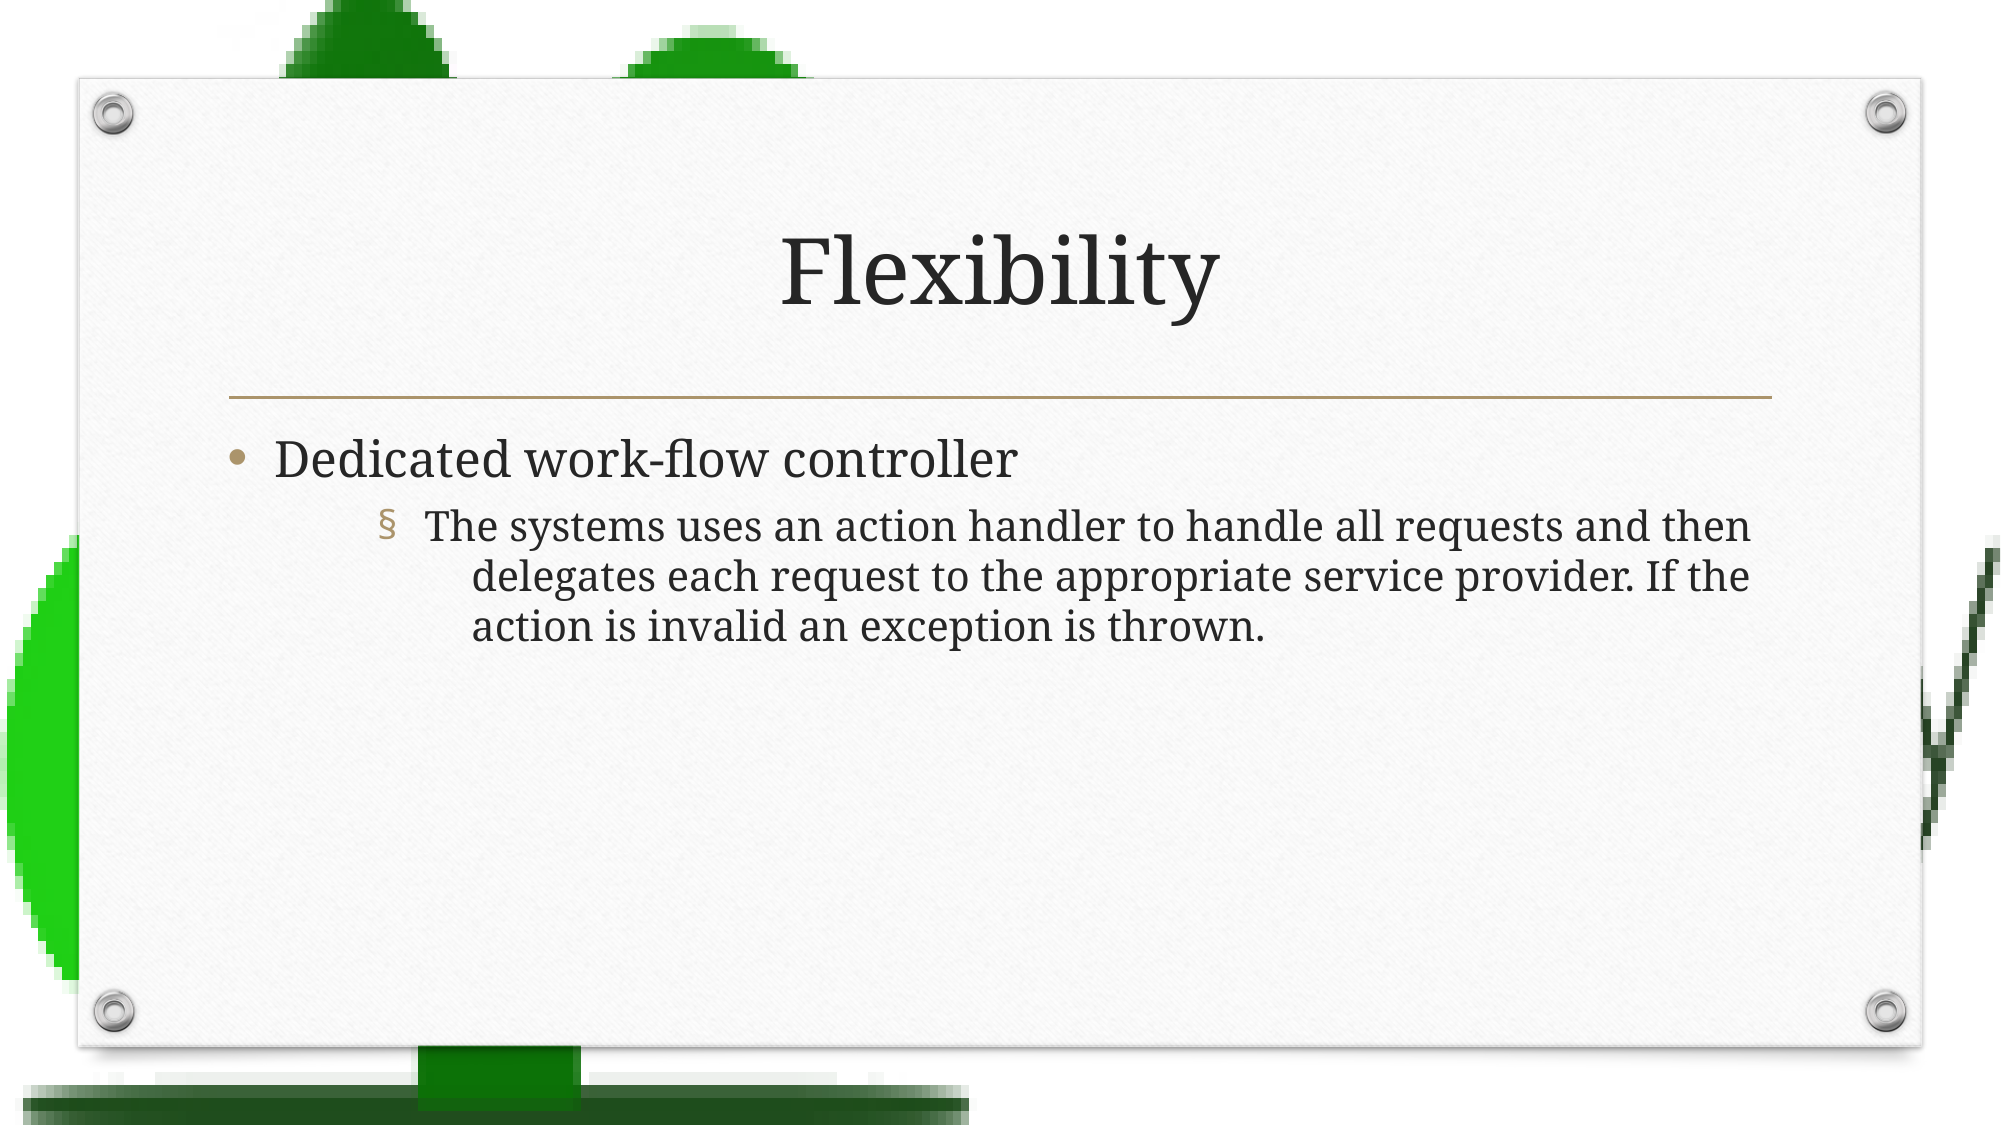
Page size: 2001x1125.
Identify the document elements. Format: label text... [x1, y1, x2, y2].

title Flexibility [212, 161, 1788, 376]
list Dedicated work-flow controller The systems uses an action handler to handle all requests and then delegates each request to the appropriate service provider. If the action is invalid an exception is thrown. [212, 419, 1788, 964]
